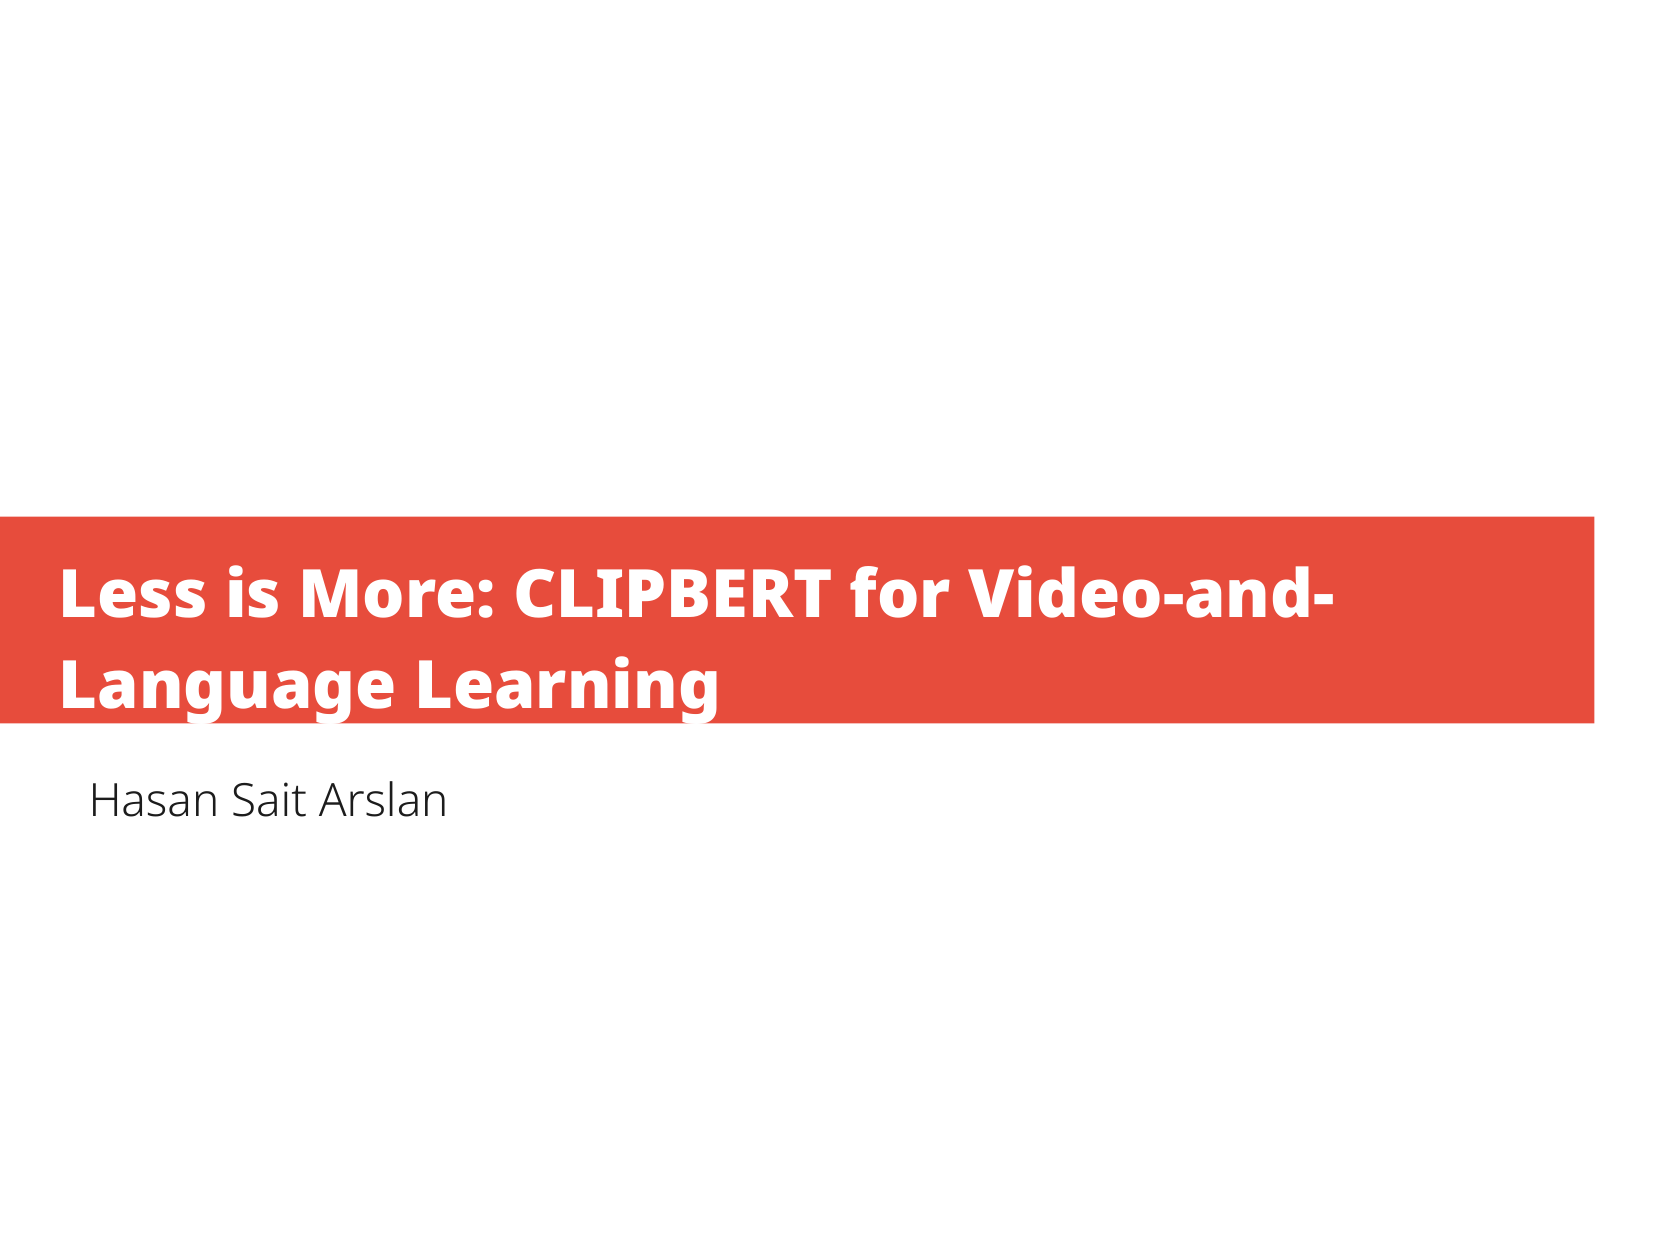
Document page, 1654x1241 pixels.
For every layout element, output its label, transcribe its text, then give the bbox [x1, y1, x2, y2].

title Less is More: CLIPBERT for Video-and-Language Learning [59, 546, 1595, 694]
subtitle Hasan Sait Arslan [88, 767, 1595, 1182]
